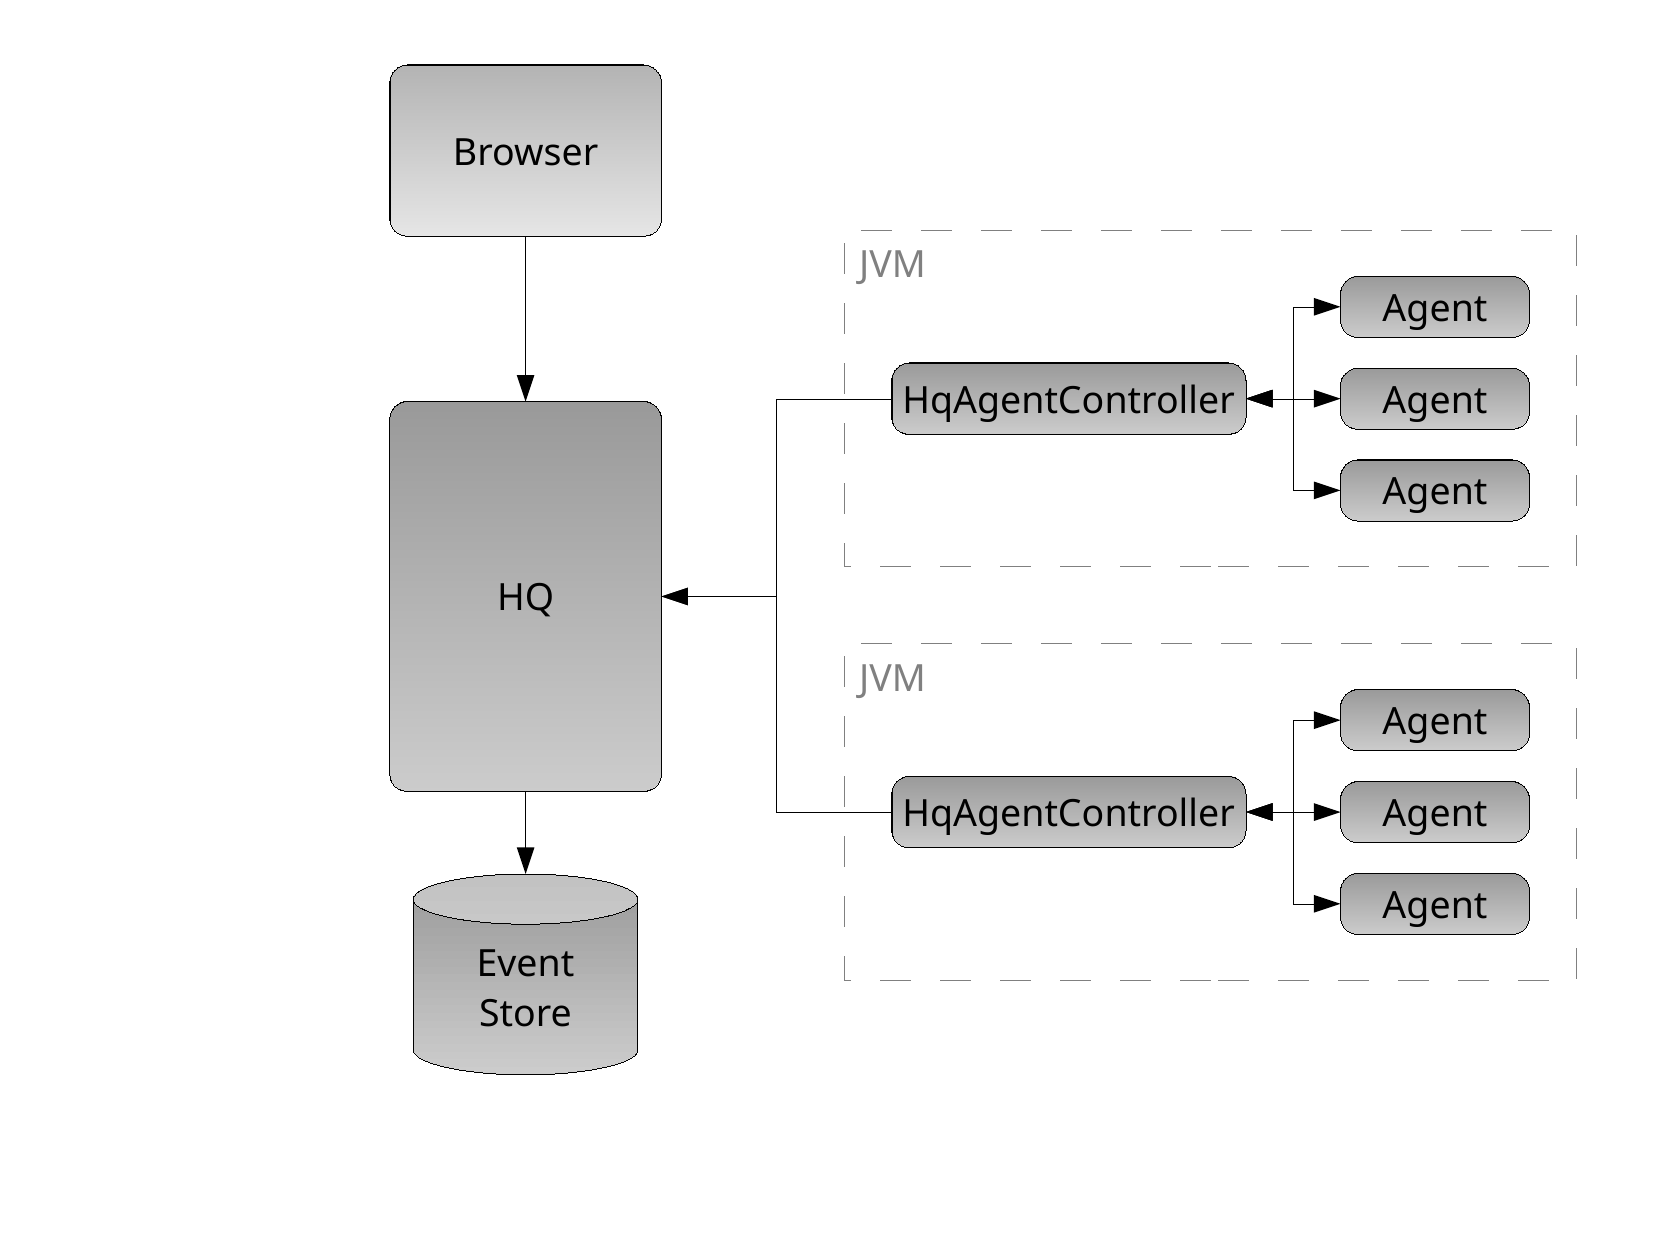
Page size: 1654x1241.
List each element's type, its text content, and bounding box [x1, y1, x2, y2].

text_box Event Store [413, 902, 638, 1075]
text_box HqAgentController [891, 776, 1247, 848]
text_box JVM [844, 230, 1577, 567]
text_box Agent [1340, 459, 1530, 522]
text_box Agent [1340, 689, 1530, 751]
text_box JVM [844, 643, 1577, 981]
text_box HQ [389, 401, 662, 792]
text_box Agent [1340, 368, 1530, 430]
text_box Browser [389, 64, 662, 237]
text_box Agent [1340, 781, 1530, 843]
text_box HqAgentController [891, 362, 1247, 435]
text_box Agent [1340, 873, 1530, 935]
text_box Agent [1340, 276, 1530, 338]
